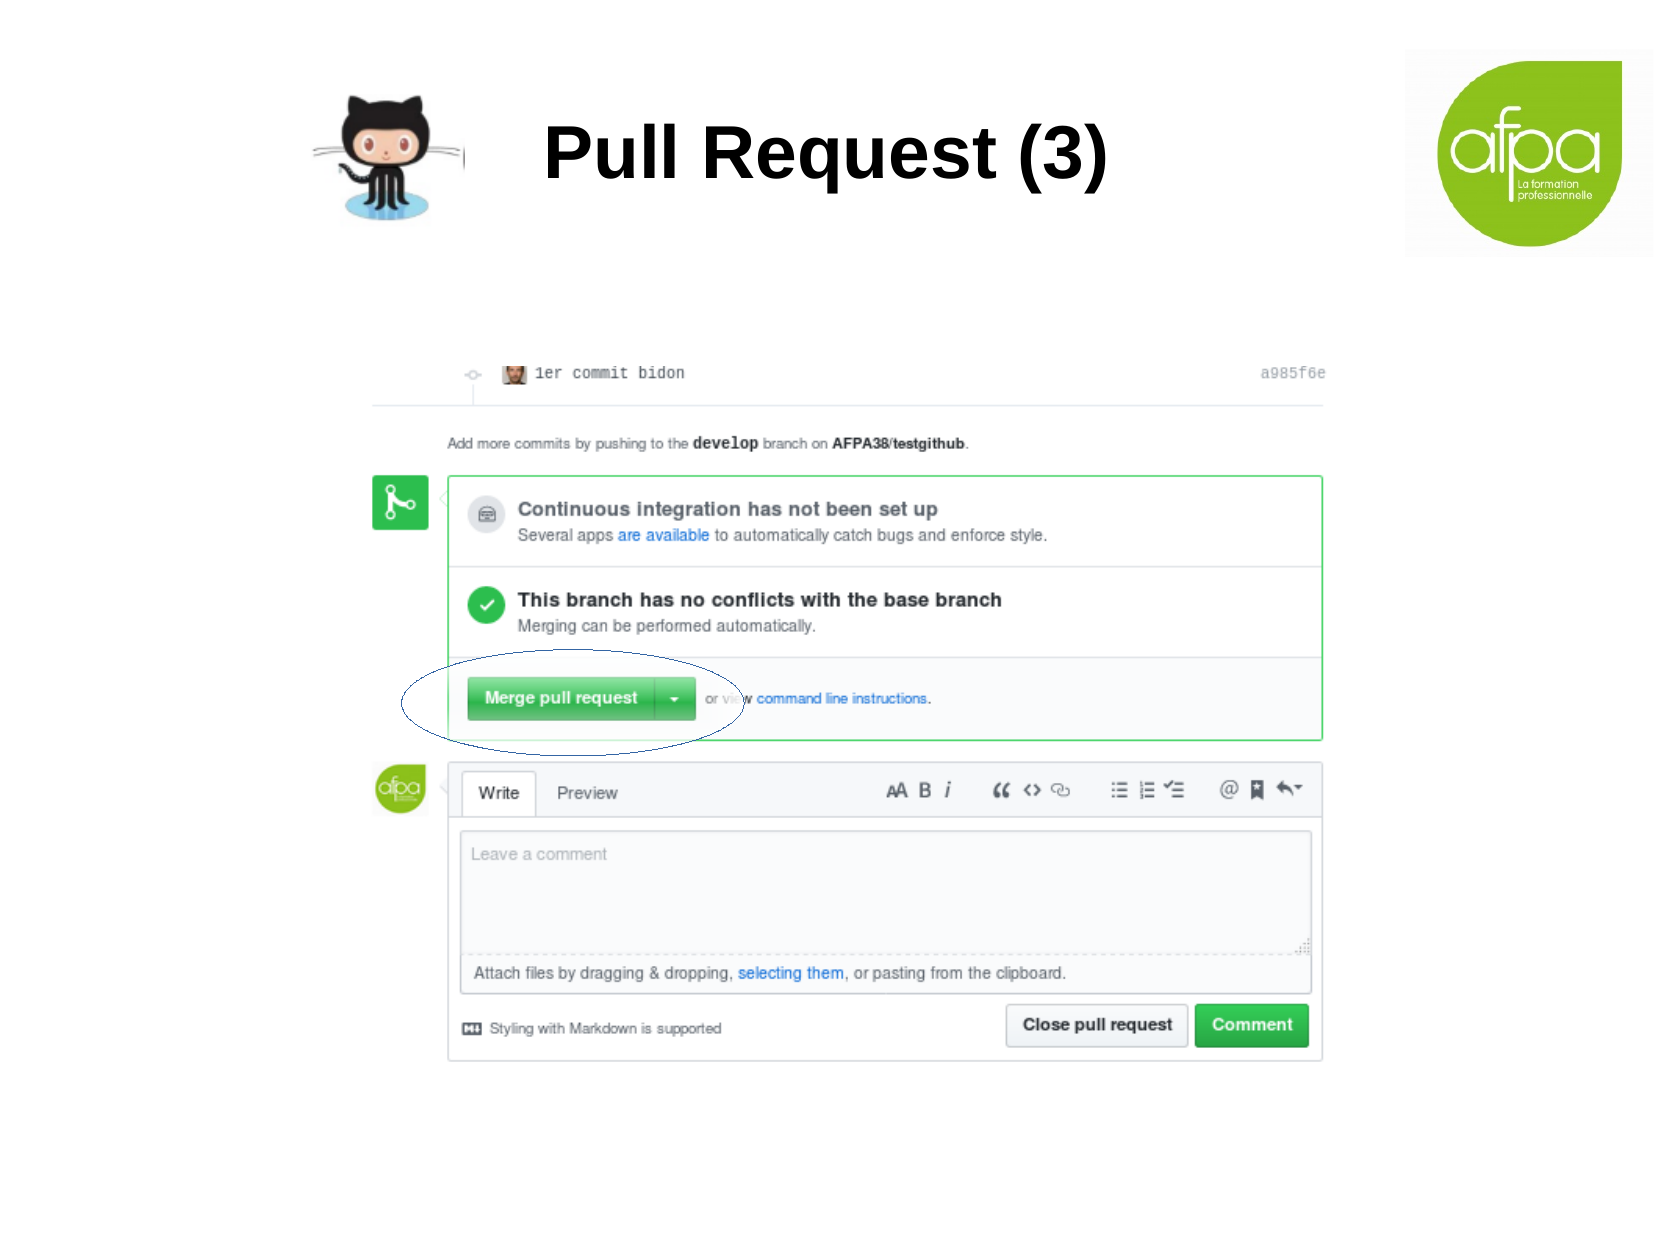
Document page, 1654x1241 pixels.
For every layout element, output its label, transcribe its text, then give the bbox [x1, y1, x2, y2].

picture [1571, 49, 1654, 257]
title Pull Request (3) [82, 49, 1571, 257]
picture [310, 366, 1339, 1087]
text_box [401, 649, 745, 756]
picture [295, 82, 465, 233]
